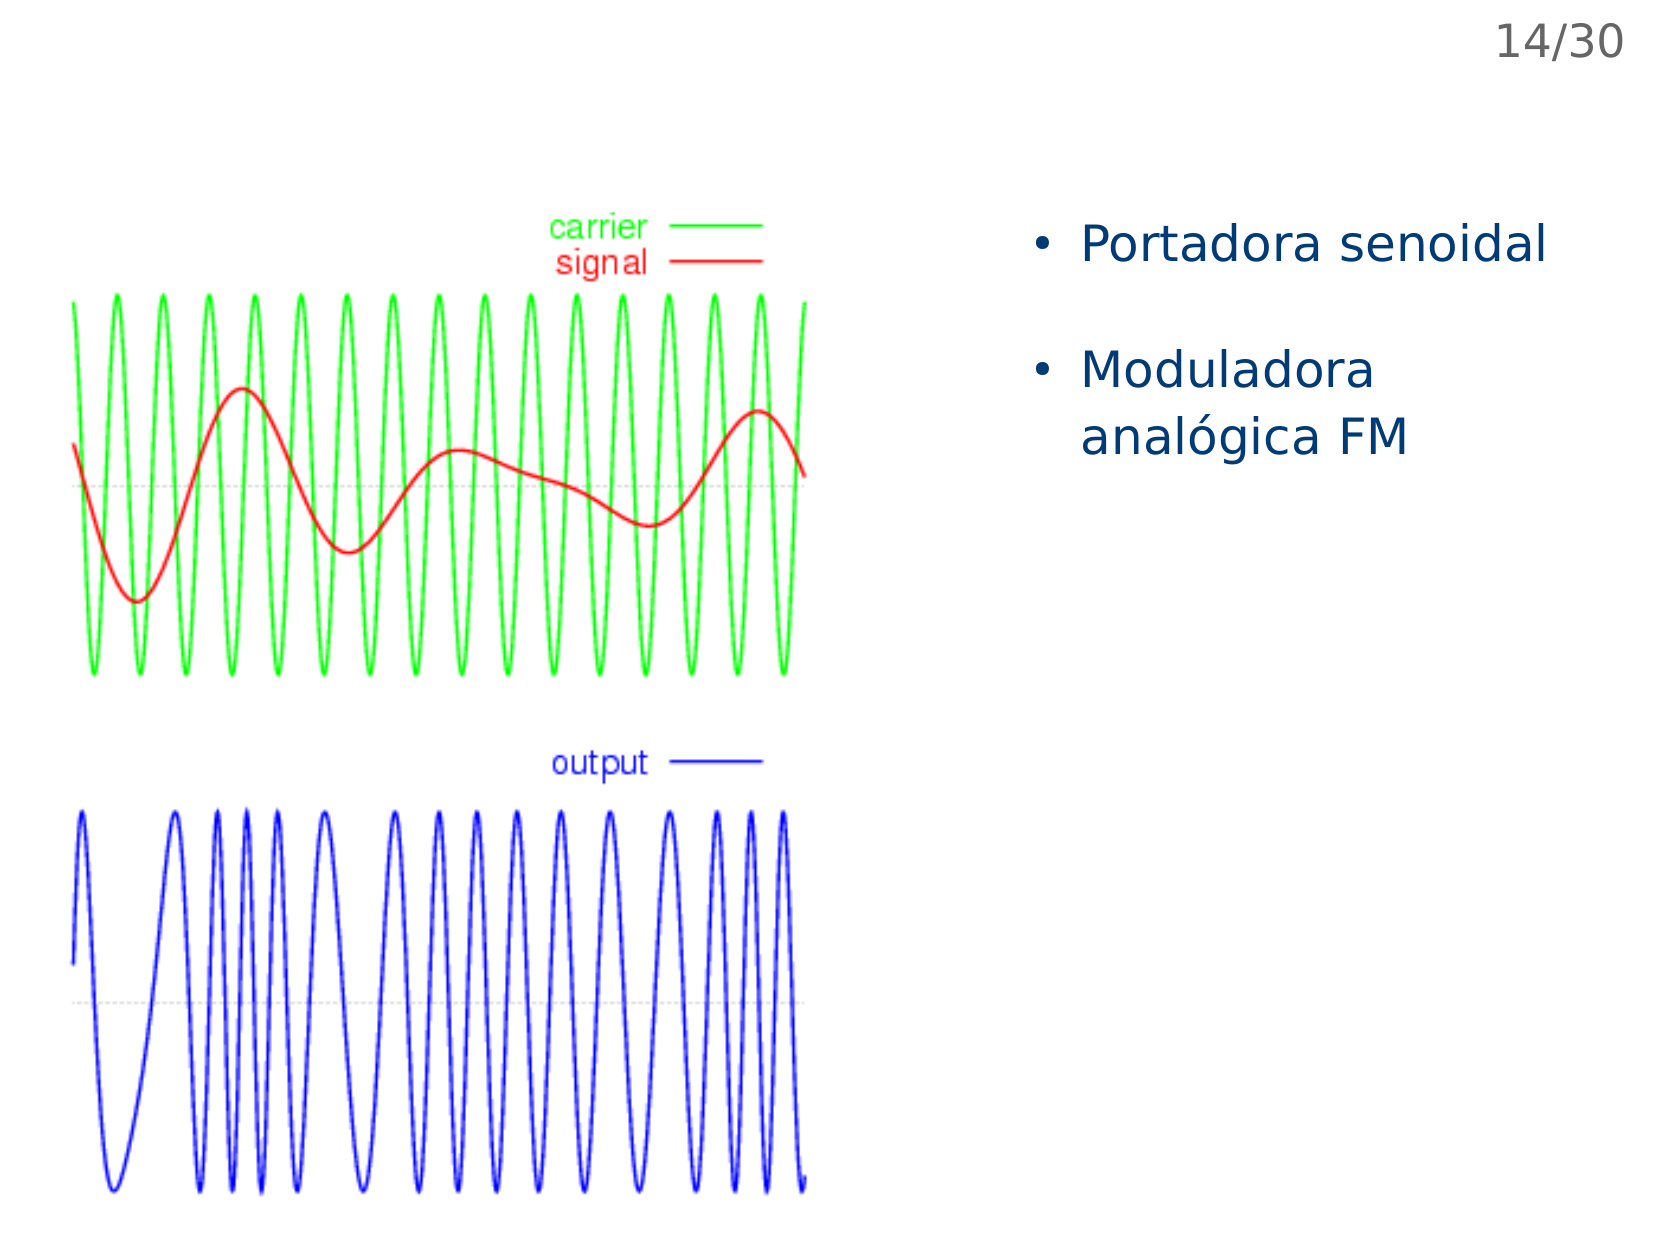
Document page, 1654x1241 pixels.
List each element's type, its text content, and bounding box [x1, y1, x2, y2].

list Portadora senoidal Moduladora analógica FM [1033, 206, 1625, 1211]
picture [61, 206, 819, 1211]
